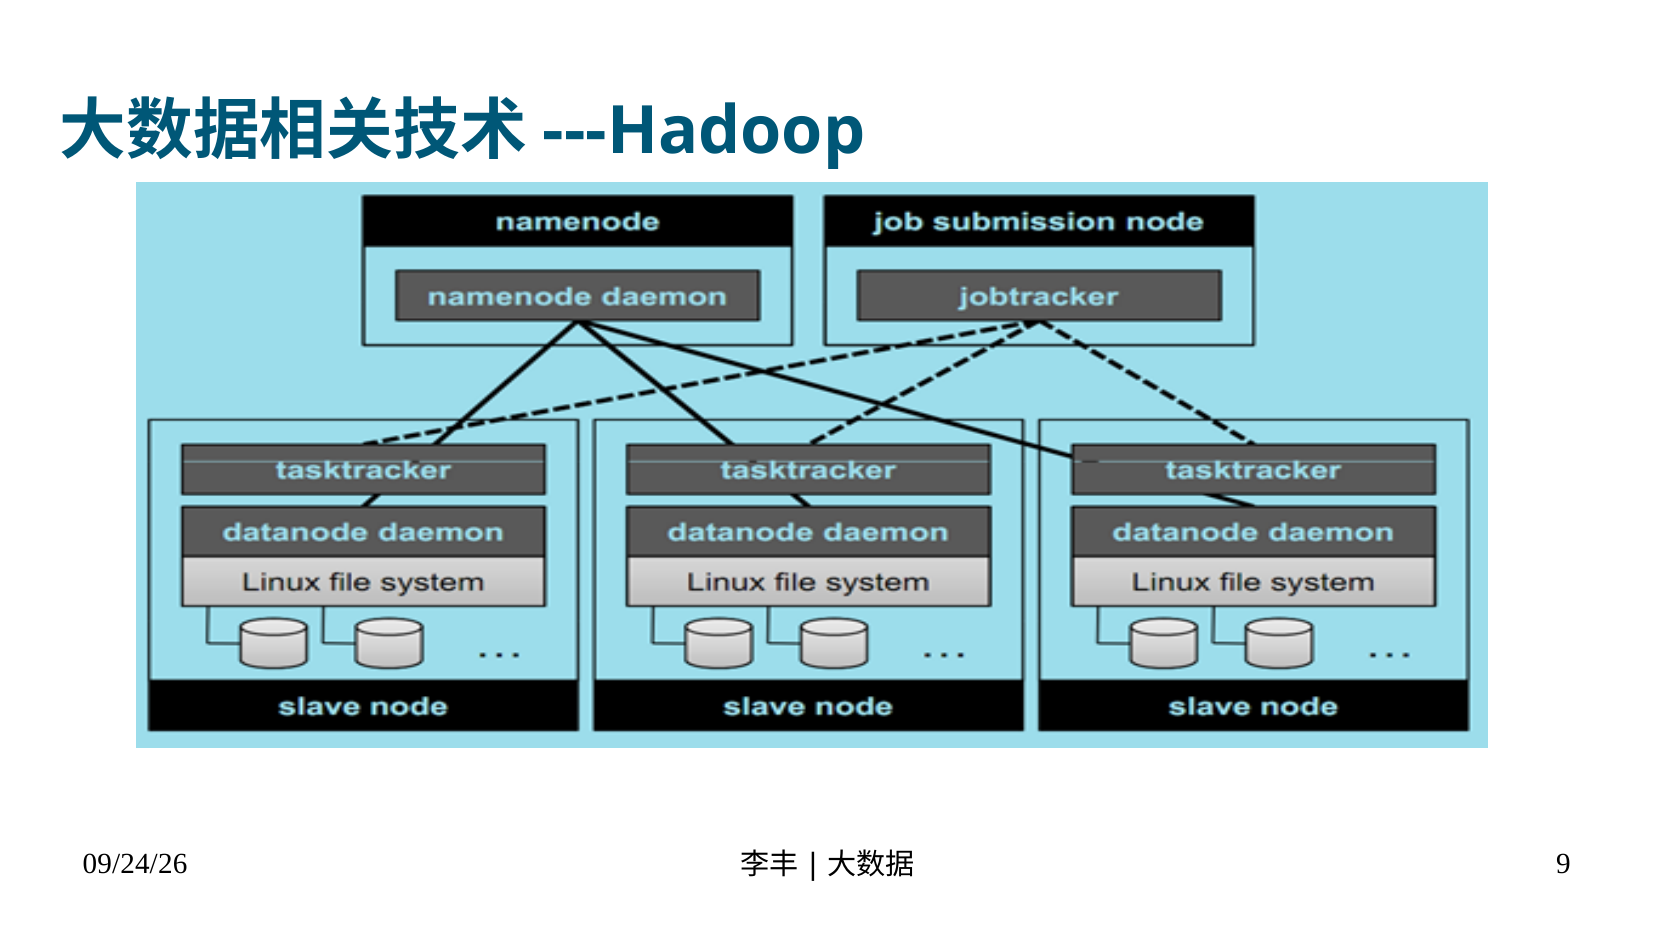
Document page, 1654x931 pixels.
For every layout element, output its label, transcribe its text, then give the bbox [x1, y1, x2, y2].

text_box 大数据相关技术---Hadoop [70, 130, 115, 158]
text_box 大数据相关技术---Hadoop [338, 142, 382, 158]
picture [136, 182, 1488, 748]
text_box 大数据相关技术---Hadoop [44, 79, 1197, 158]
